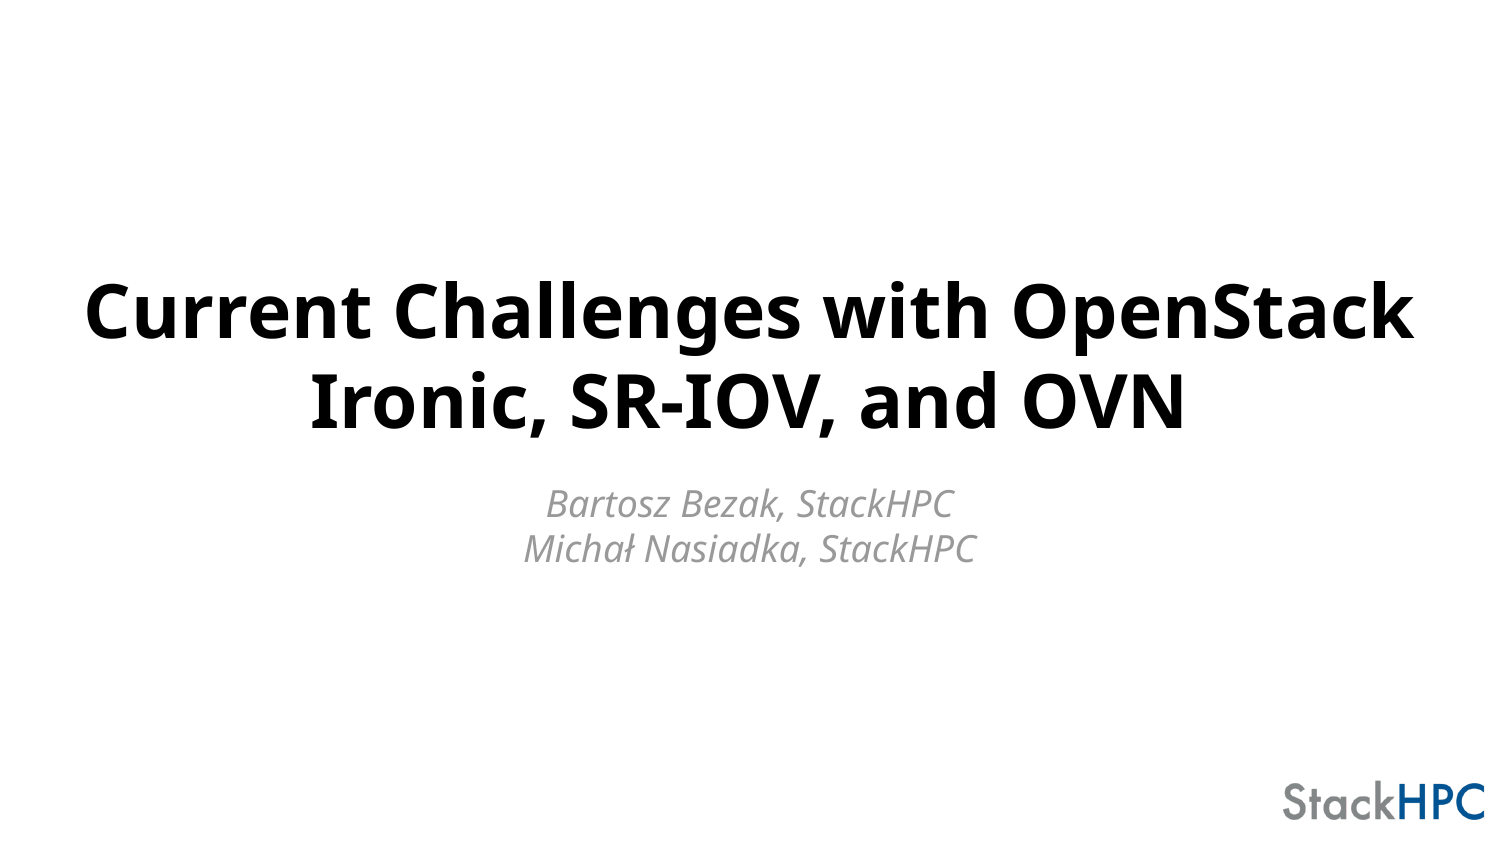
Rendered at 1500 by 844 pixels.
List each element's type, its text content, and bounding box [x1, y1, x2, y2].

picture [1279, 769, 1488, 834]
title Current Challenges with OpenStack Ironic, SR-IOV, and OVN [51, 260, 1449, 459]
subtitle Bartosz Bezak, StackHPC Michał Nasiadka, StackHPC [51, 464, 1449, 595]
